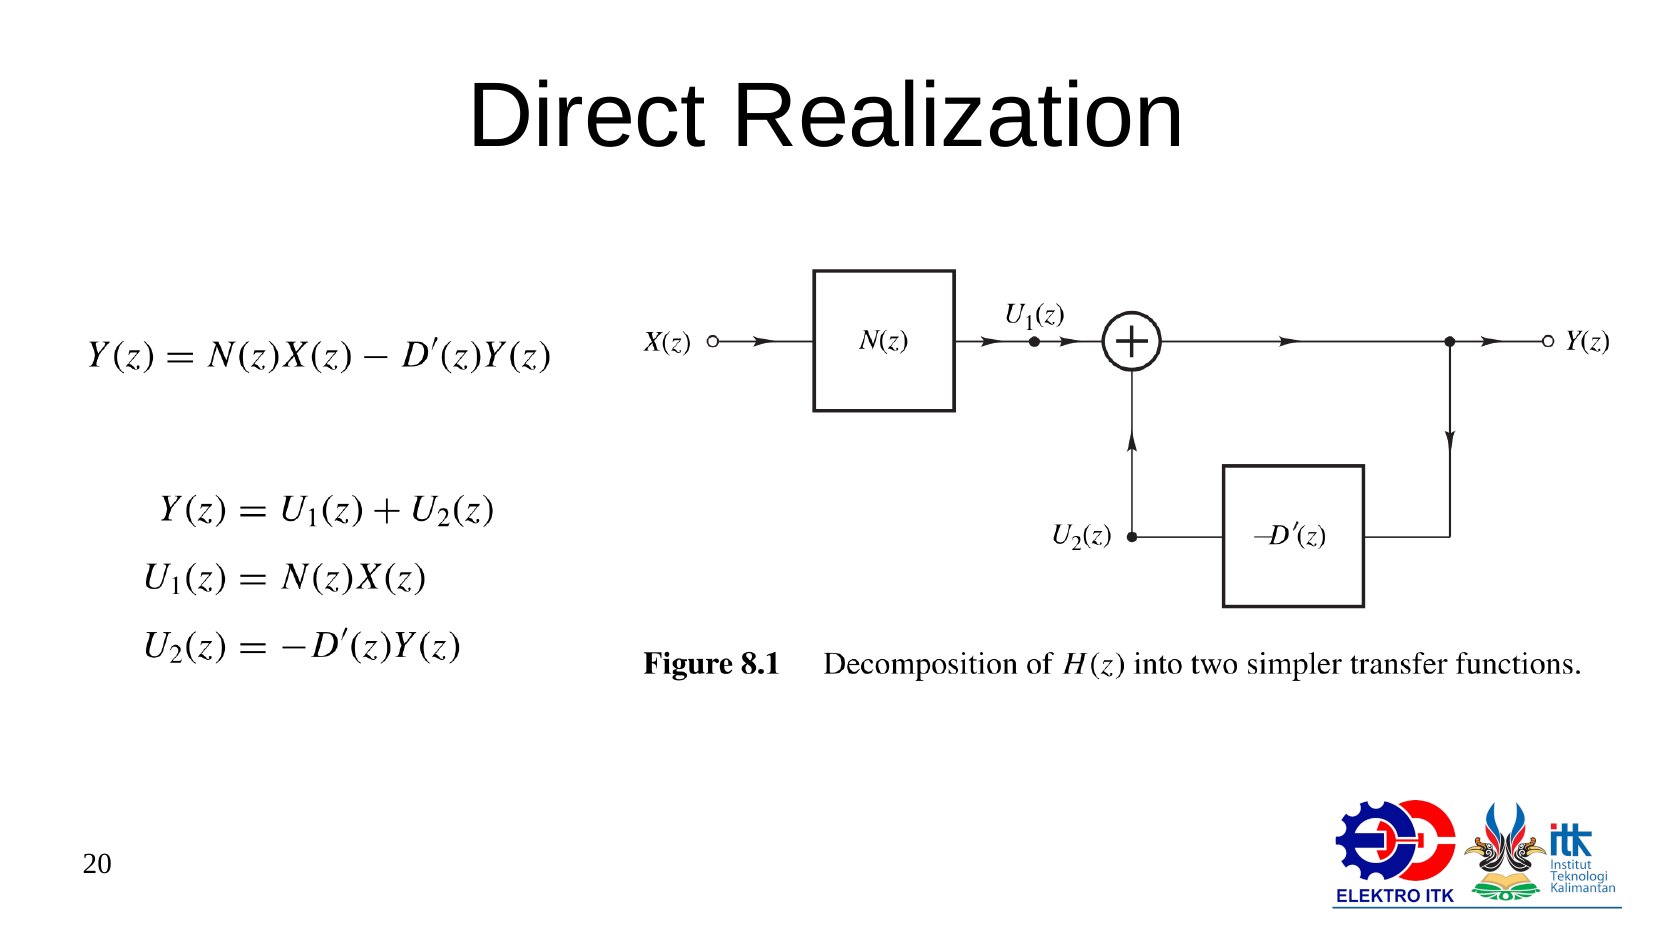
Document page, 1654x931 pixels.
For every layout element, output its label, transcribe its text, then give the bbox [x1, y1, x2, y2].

picture [1332, 800, 1622, 918]
picture [82, 337, 554, 666]
title Direct Realization [82, 37, 1571, 193]
picture [637, 262, 1613, 682]
